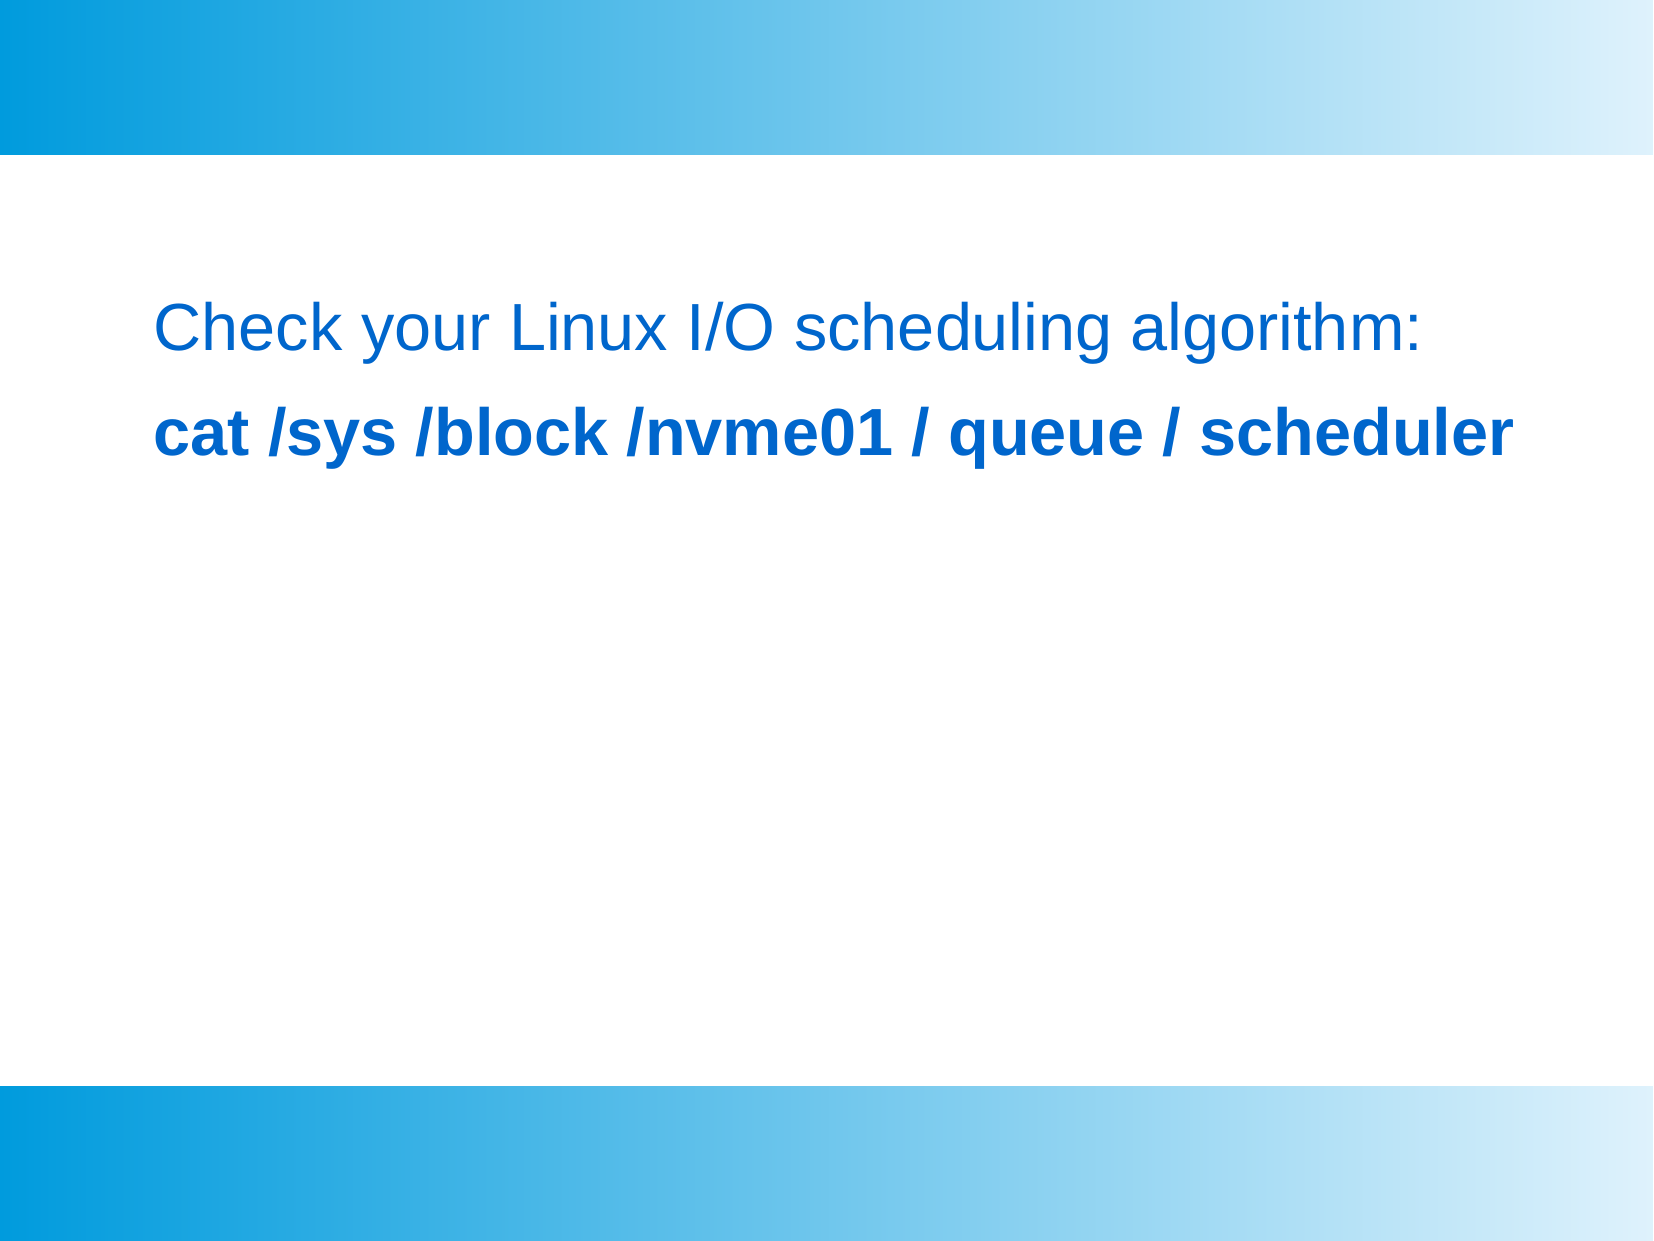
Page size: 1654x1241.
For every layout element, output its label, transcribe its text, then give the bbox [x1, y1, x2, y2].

list Check your Linux I/O scheduling algorithm: cat /sys /block /nvme01 / queue / scheduler [82, 290, 1571, 1010]
